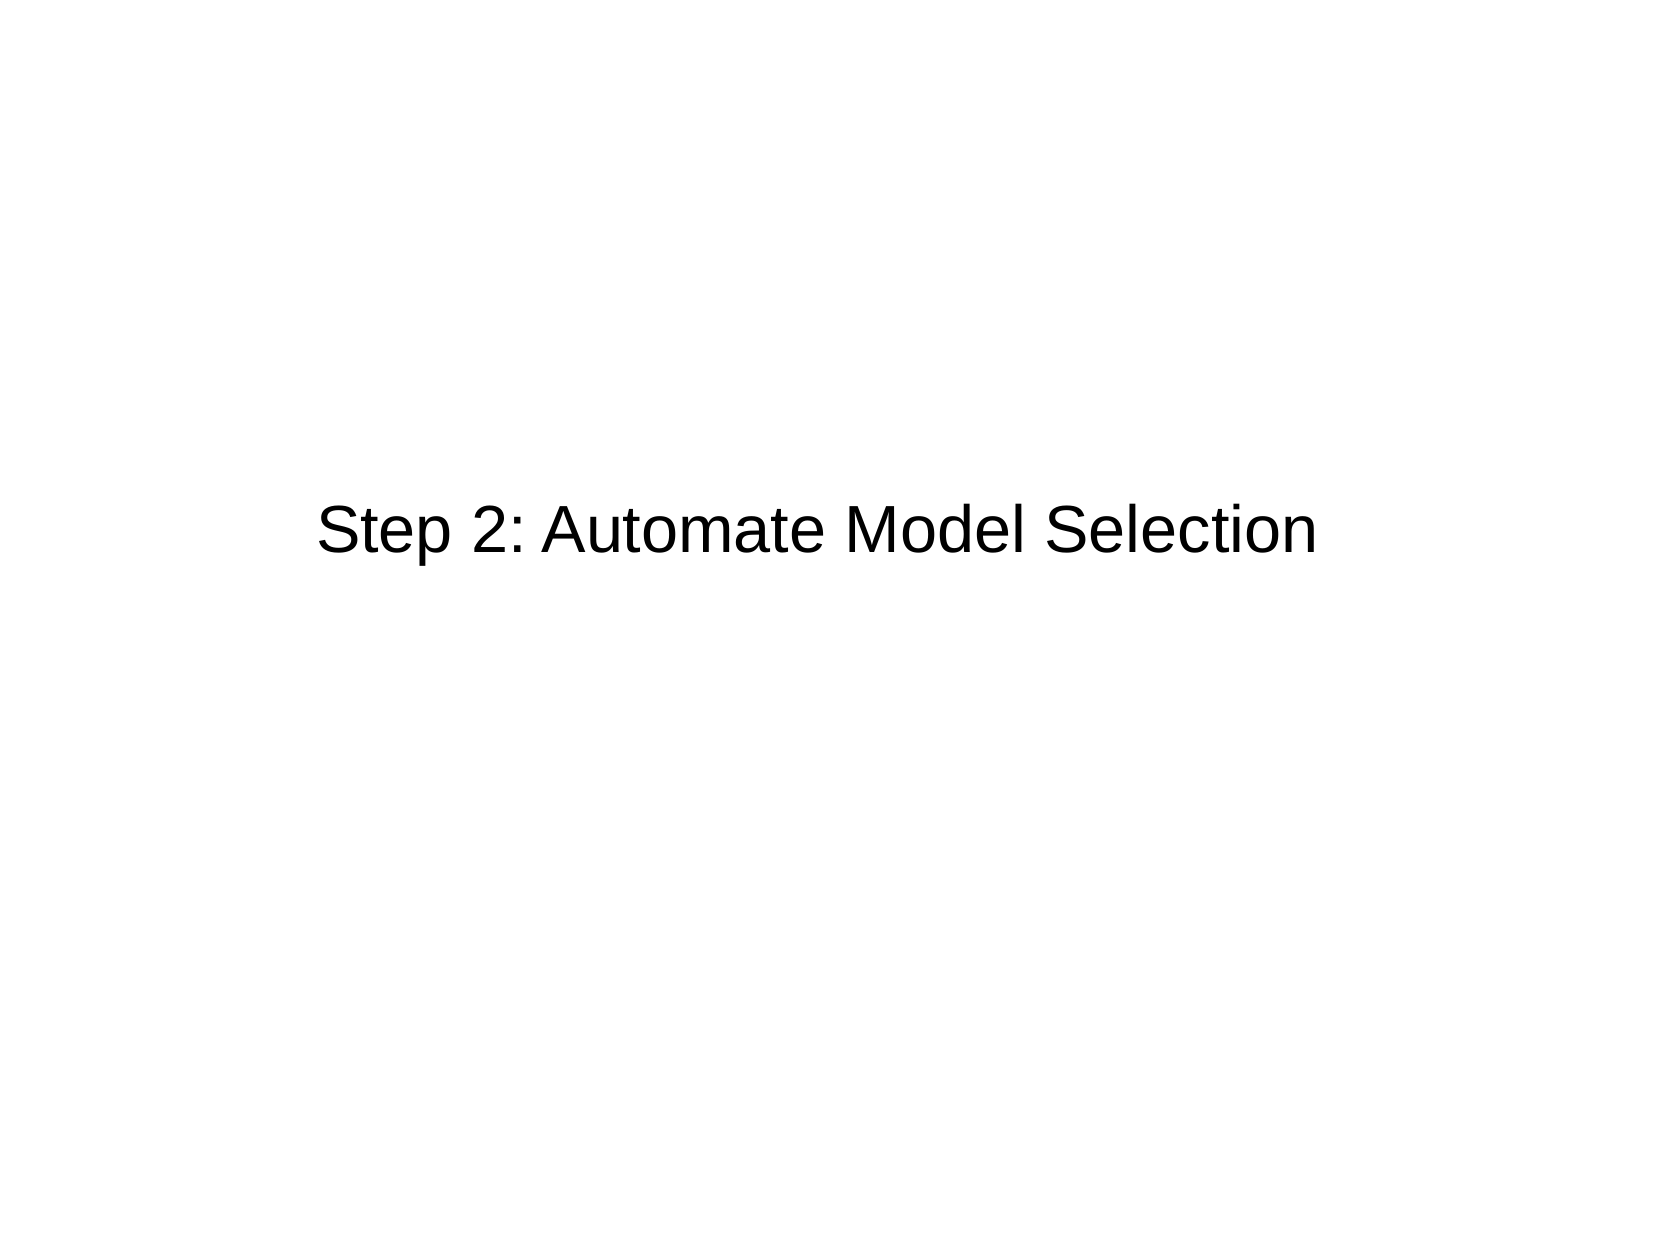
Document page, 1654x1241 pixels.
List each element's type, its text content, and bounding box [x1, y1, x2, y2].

subtitle Step 2: Automate Model Selection [82, 49, 1571, 1010]
